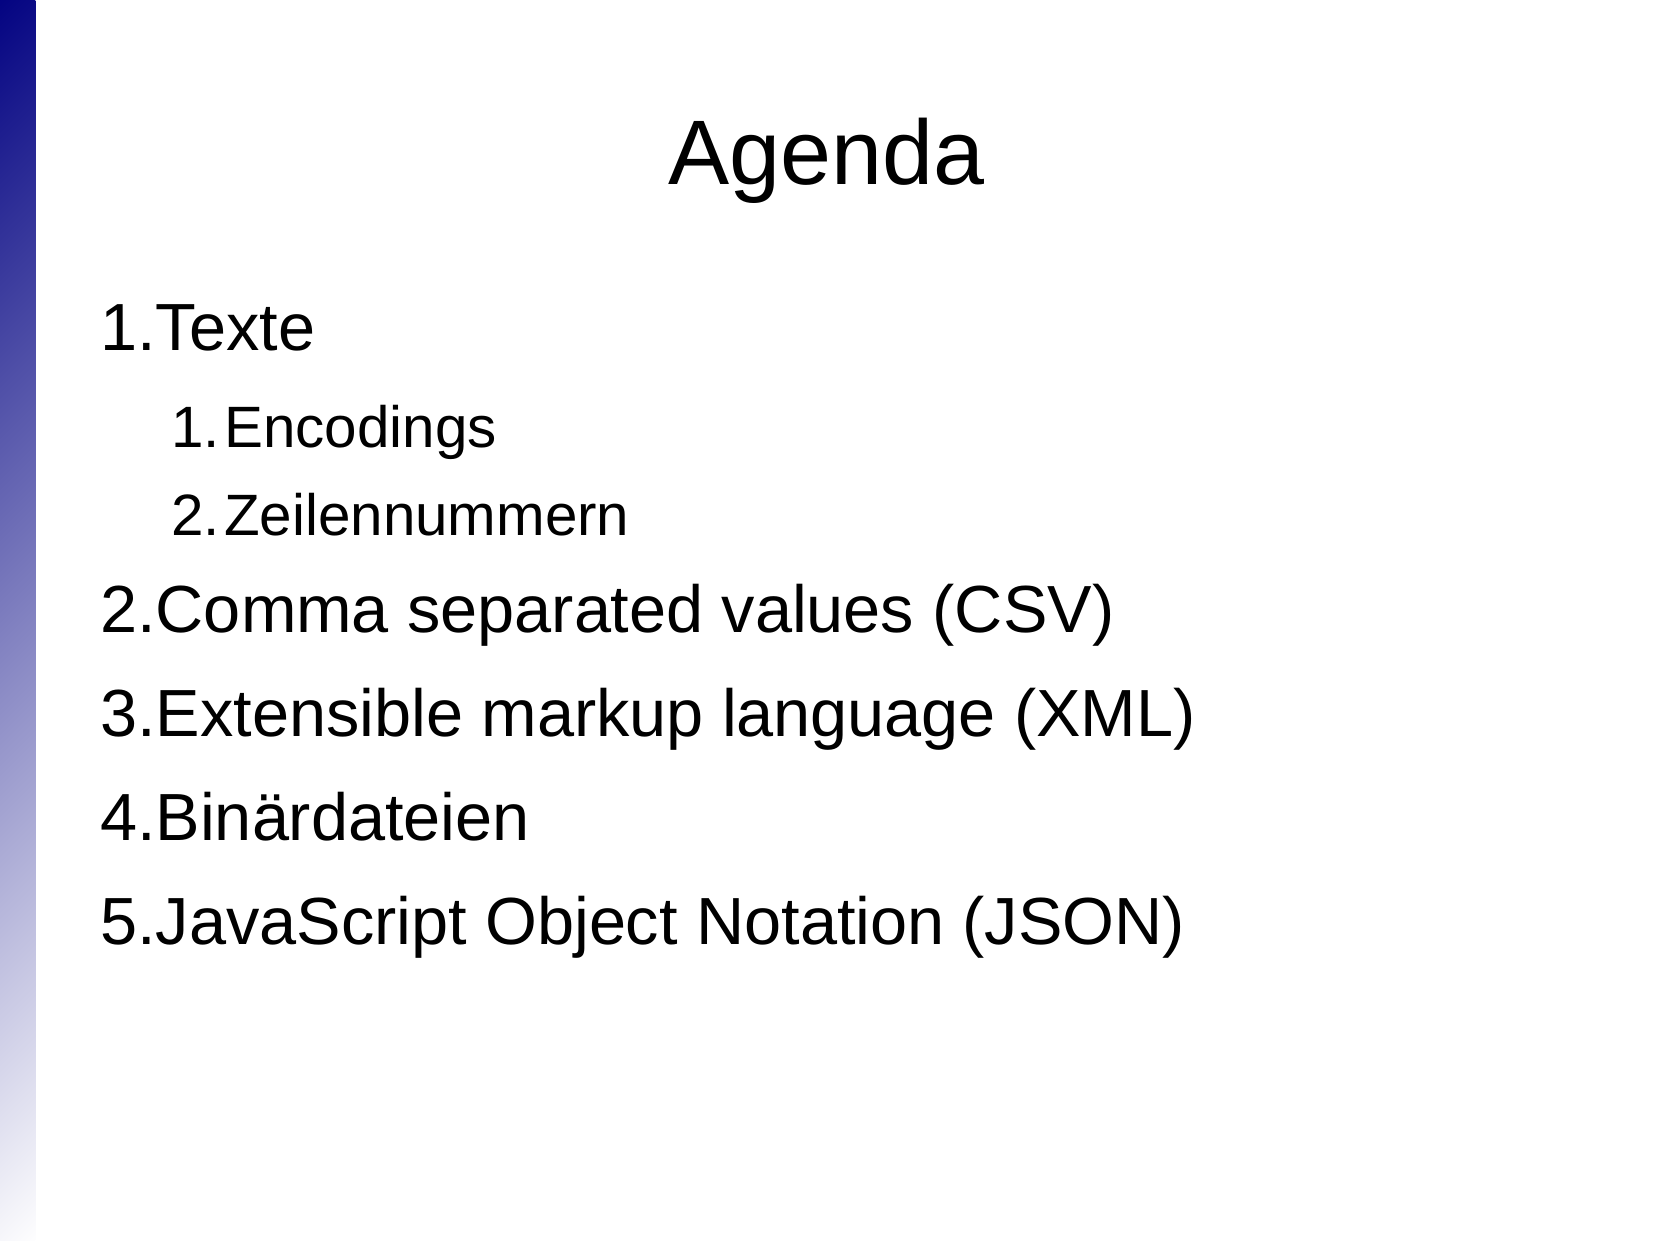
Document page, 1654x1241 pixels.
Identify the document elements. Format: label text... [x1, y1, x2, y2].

list Texte Encodings Zeilennummern Comma separated values (CSV) Extensible markup language (XML) Binärdateien JavaScript Object Notation (JSON) [82, 290, 1571, 1109]
title Agenda [82, 49, 1571, 257]
